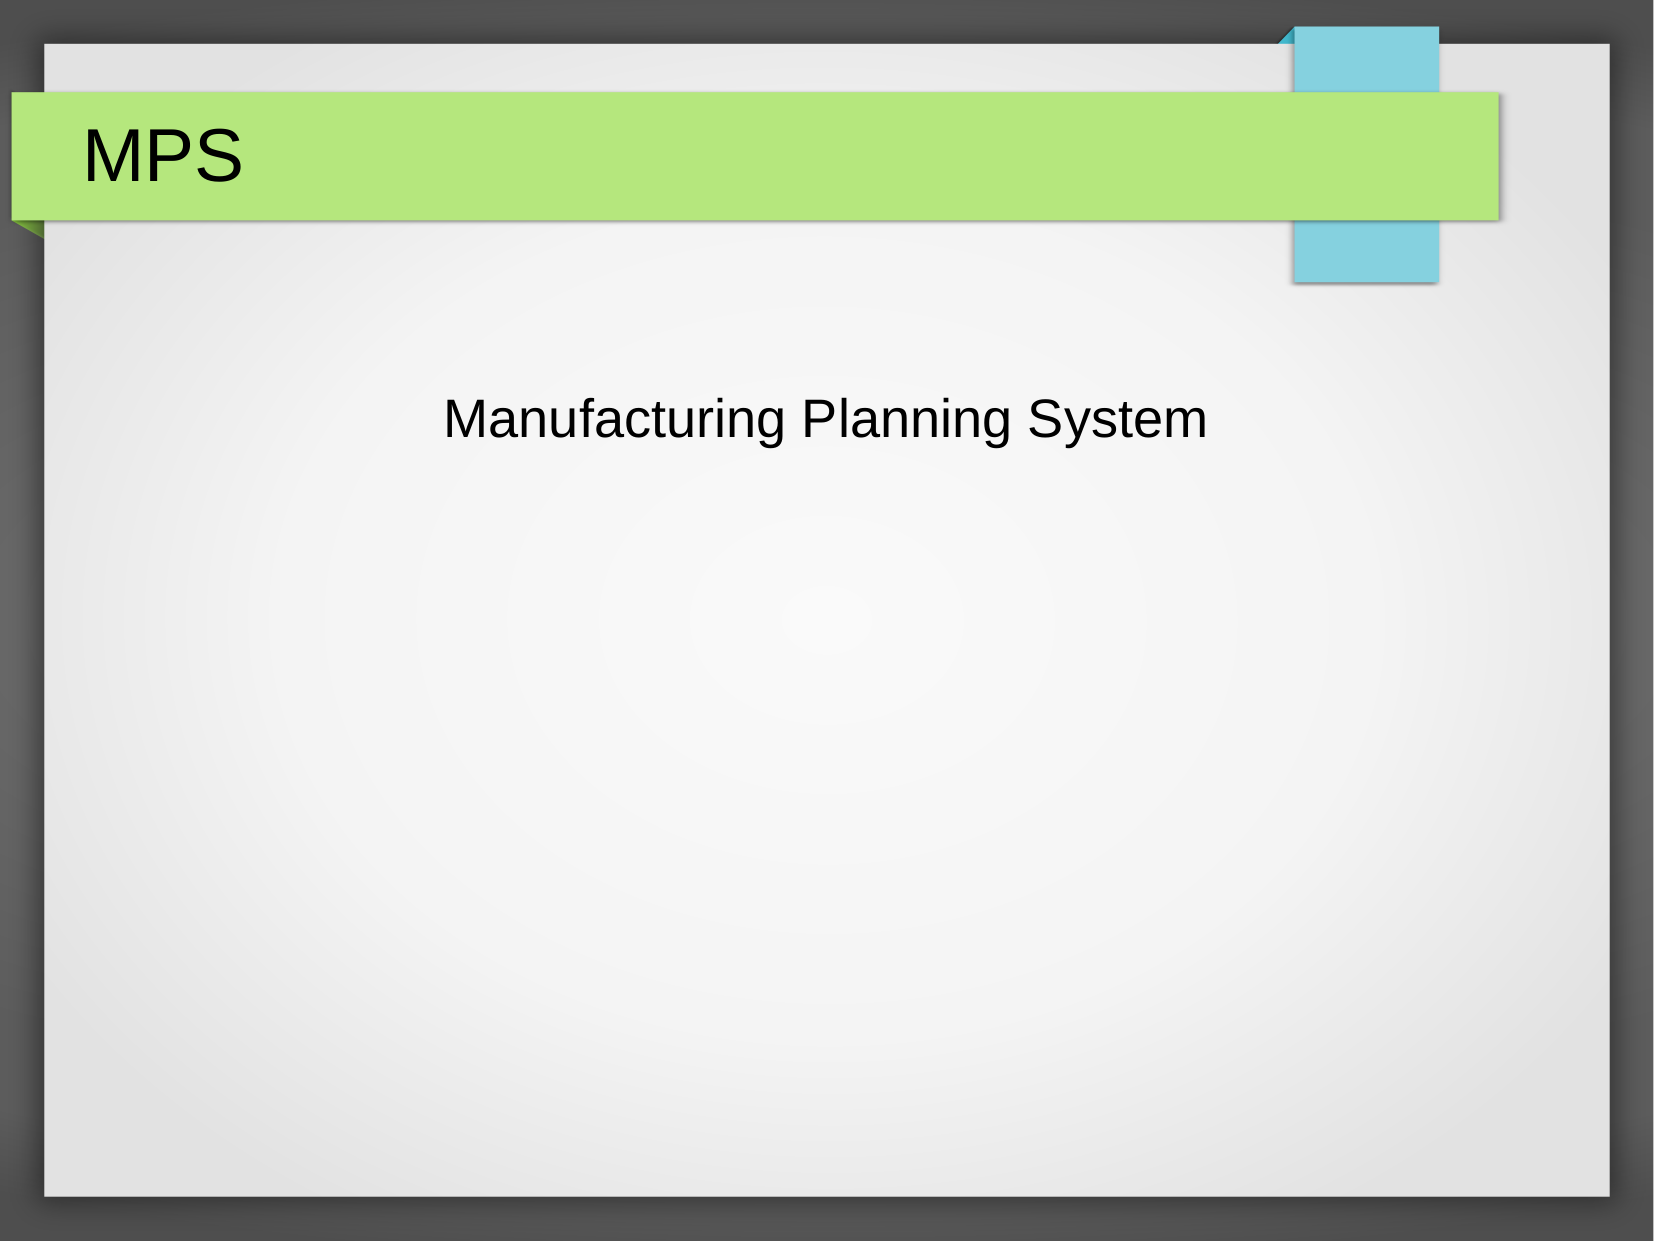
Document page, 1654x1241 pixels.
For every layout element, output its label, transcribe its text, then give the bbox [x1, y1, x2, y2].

title MPS [82, 49, 1571, 257]
picture [0, 0, 1654, 1241]
list Manufacturing Planning System [82, 290, 1571, 1010]
